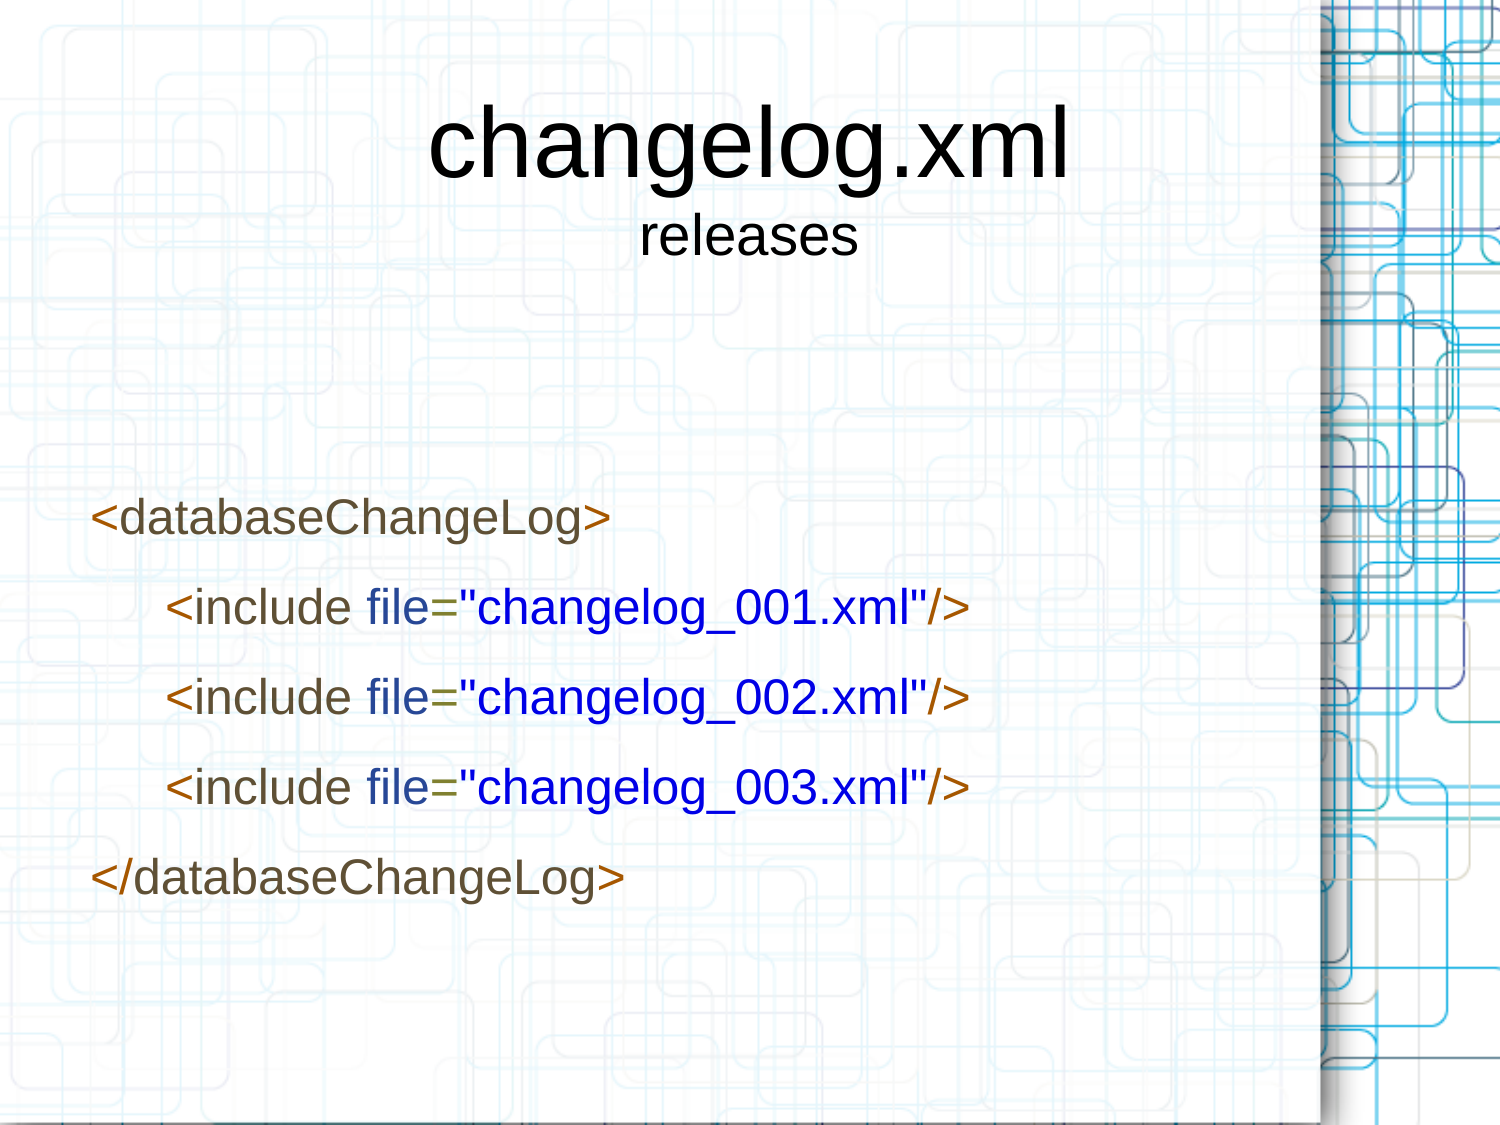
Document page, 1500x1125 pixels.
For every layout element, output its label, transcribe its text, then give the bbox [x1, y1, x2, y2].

title changelog.xml releases [75, 95, 1425, 283]
list <databaseChangeLog> <include file="changelog_001.xml"/> <include file="changelog_002.xml"/> <include file="changelog_003.xml"/> </databaseChangeLog> [75, 324, 1425, 1036]
picture [0, 0, 1500, 1125]
